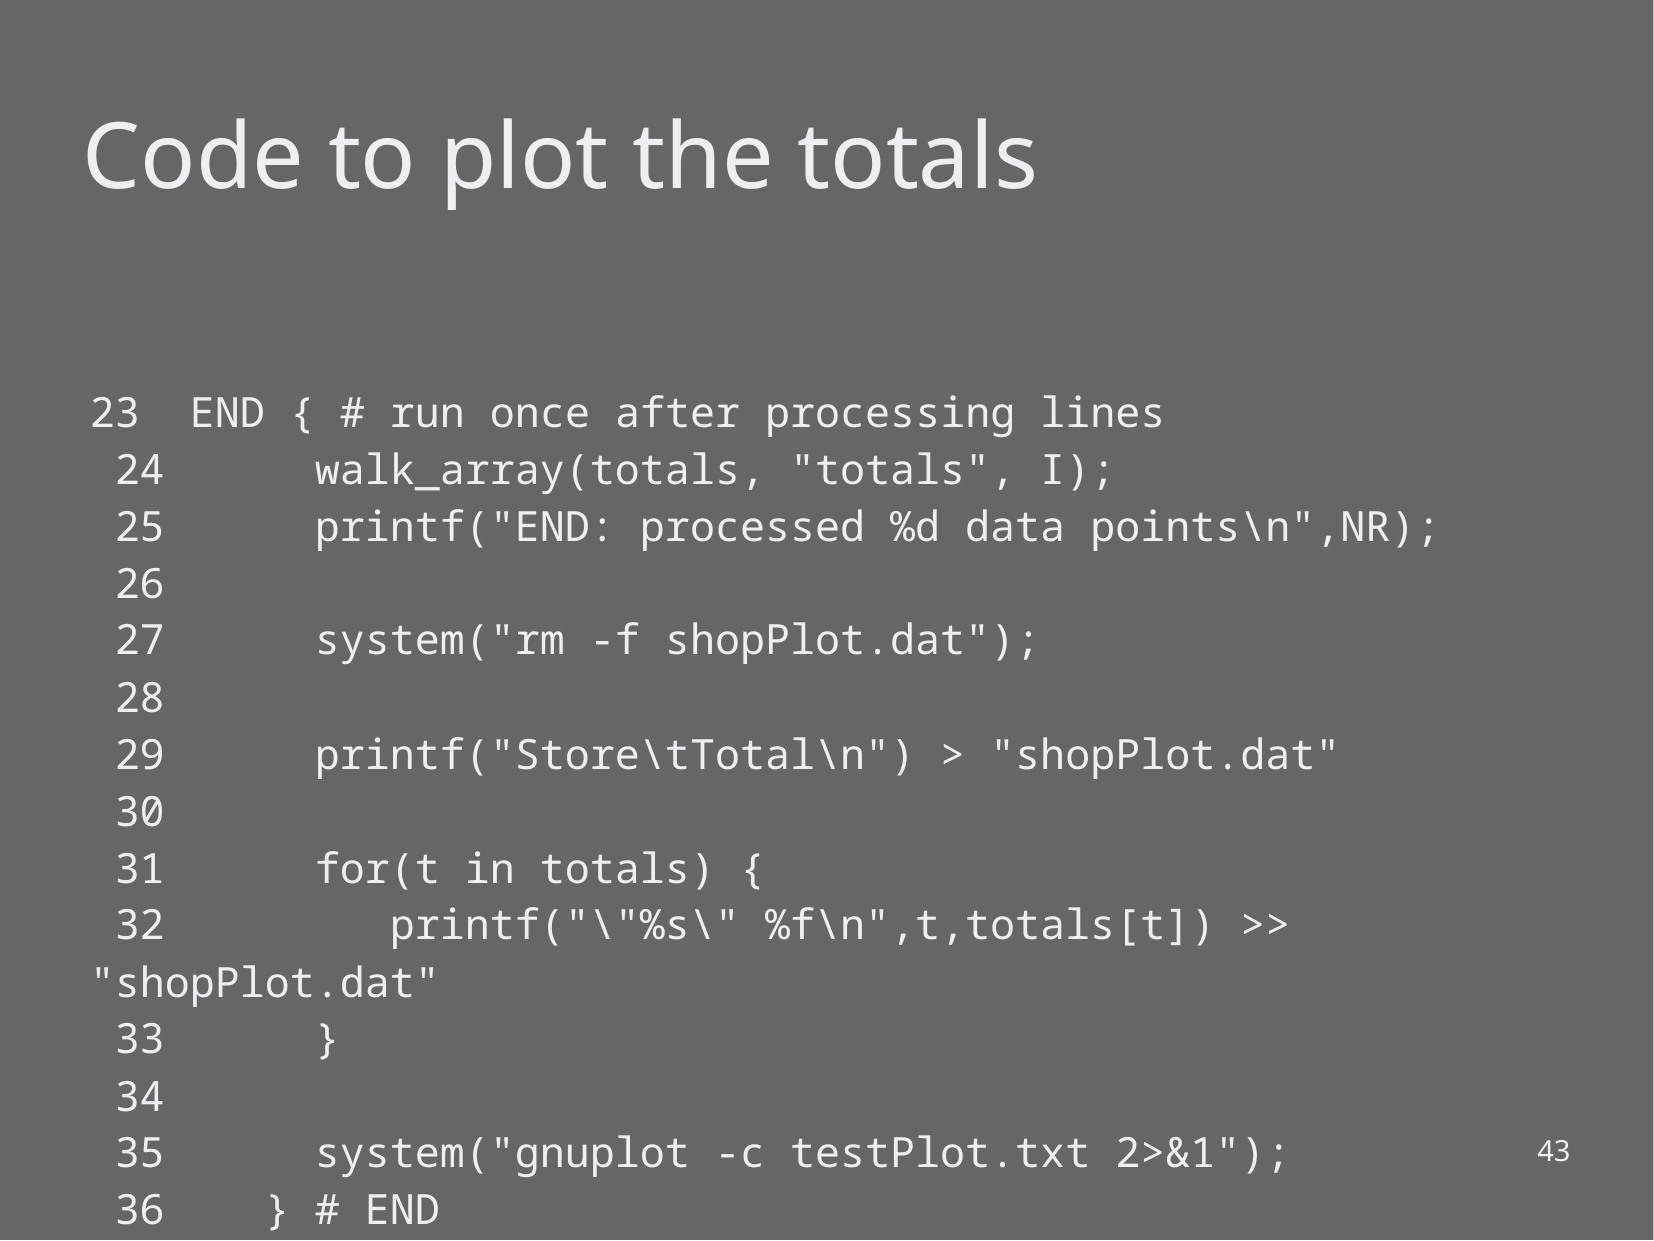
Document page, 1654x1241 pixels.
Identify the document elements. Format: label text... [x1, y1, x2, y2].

text_box 23 END { # run once after processing lines 24 walk_array(totals, "totals", I); 25 printf("END: processed %d data points\n",NR); 26 27 system("rm -f shopPlot.dat"); 28 29 printf("Store\tTotal\n") > "shopPlot.dat" 30 31 for(t in totals) { 32 printf("\"%s\" %f\n",t,totals[t]) >> "shopPlot.dat" 33 } 34 35 system("gnuplot -c testPlot.txt 2>&1"); 36 } # END [75, 375, 1651, 1058]
title Code to plot the totals [82, 49, 1571, 257]
